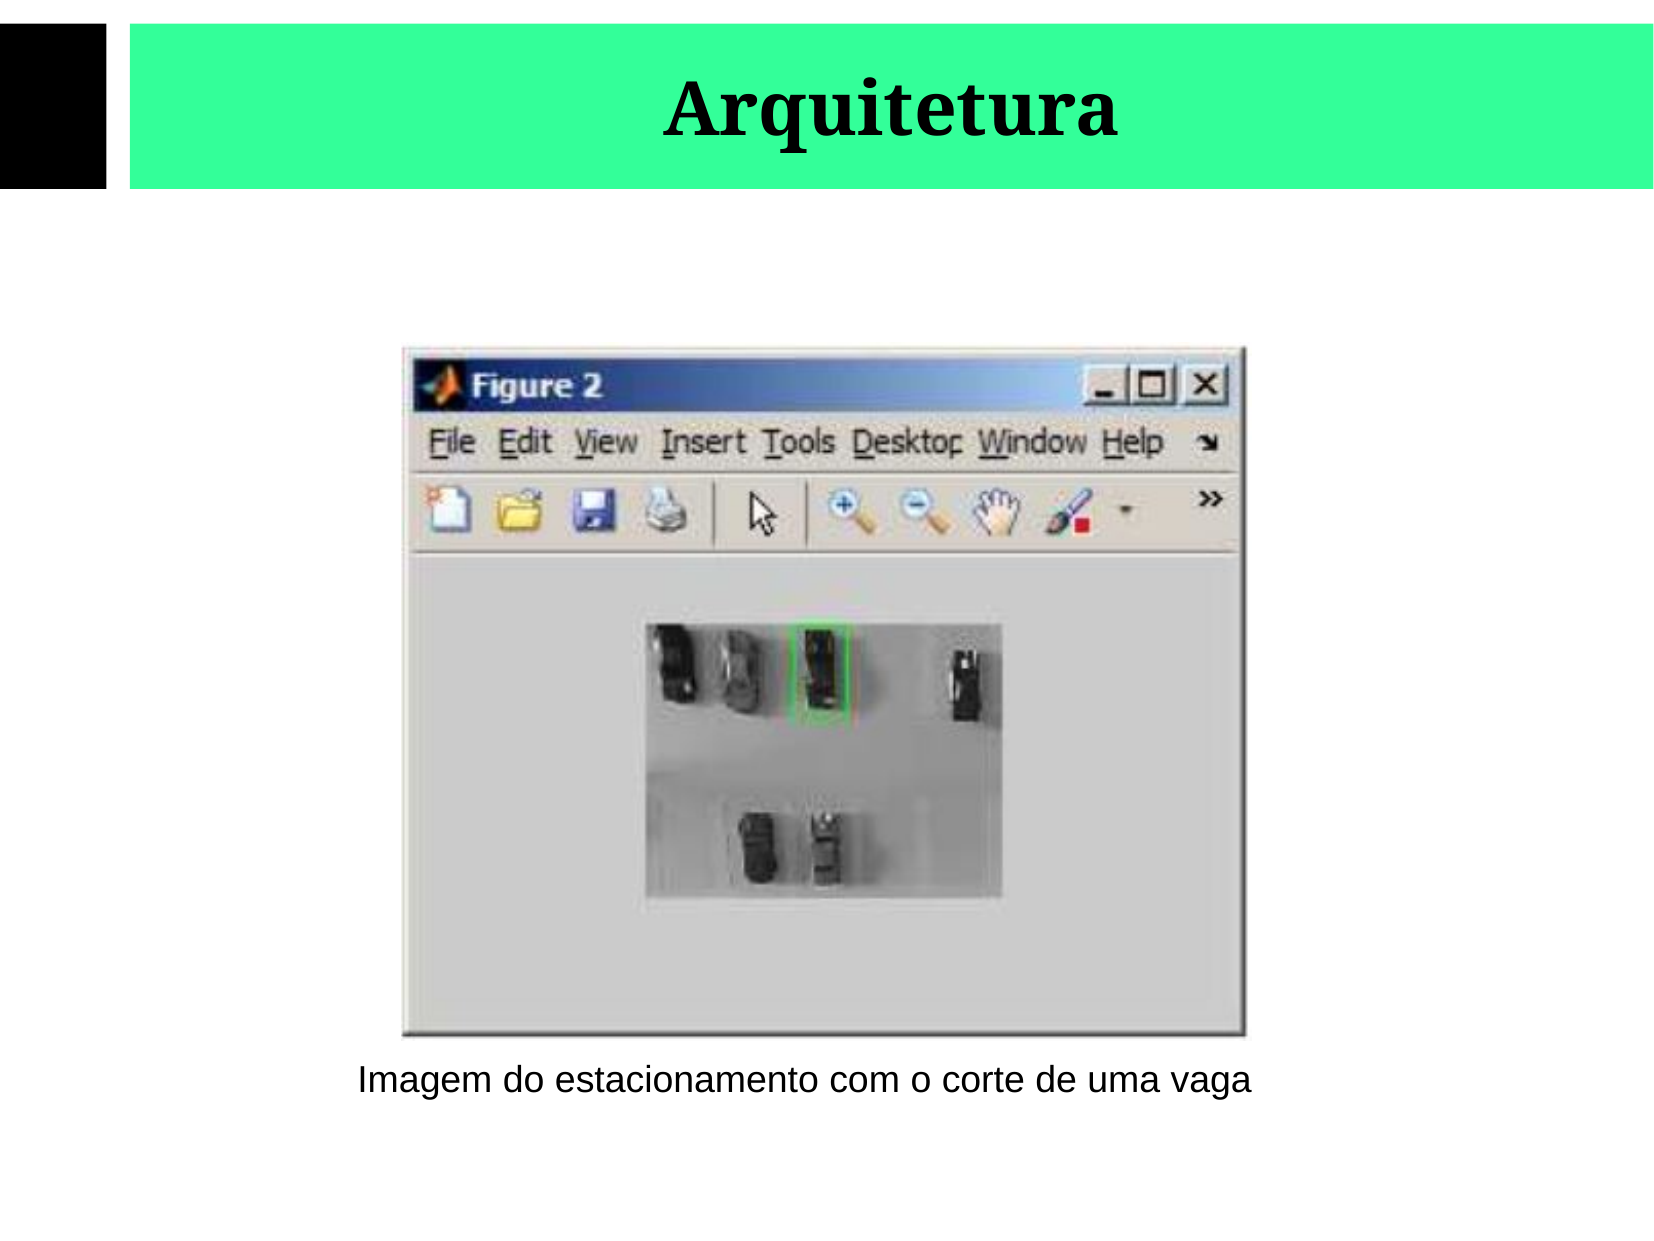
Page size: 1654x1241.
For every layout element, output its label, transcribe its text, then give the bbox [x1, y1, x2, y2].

text_box Imagem do estacionamento com o corte de uma vaga [342, 1051, 1312, 1150]
picture [401, 342, 1252, 1041]
text_box [0, 23, 107, 189]
text_box Arquitetura [129, 23, 1654, 189]
